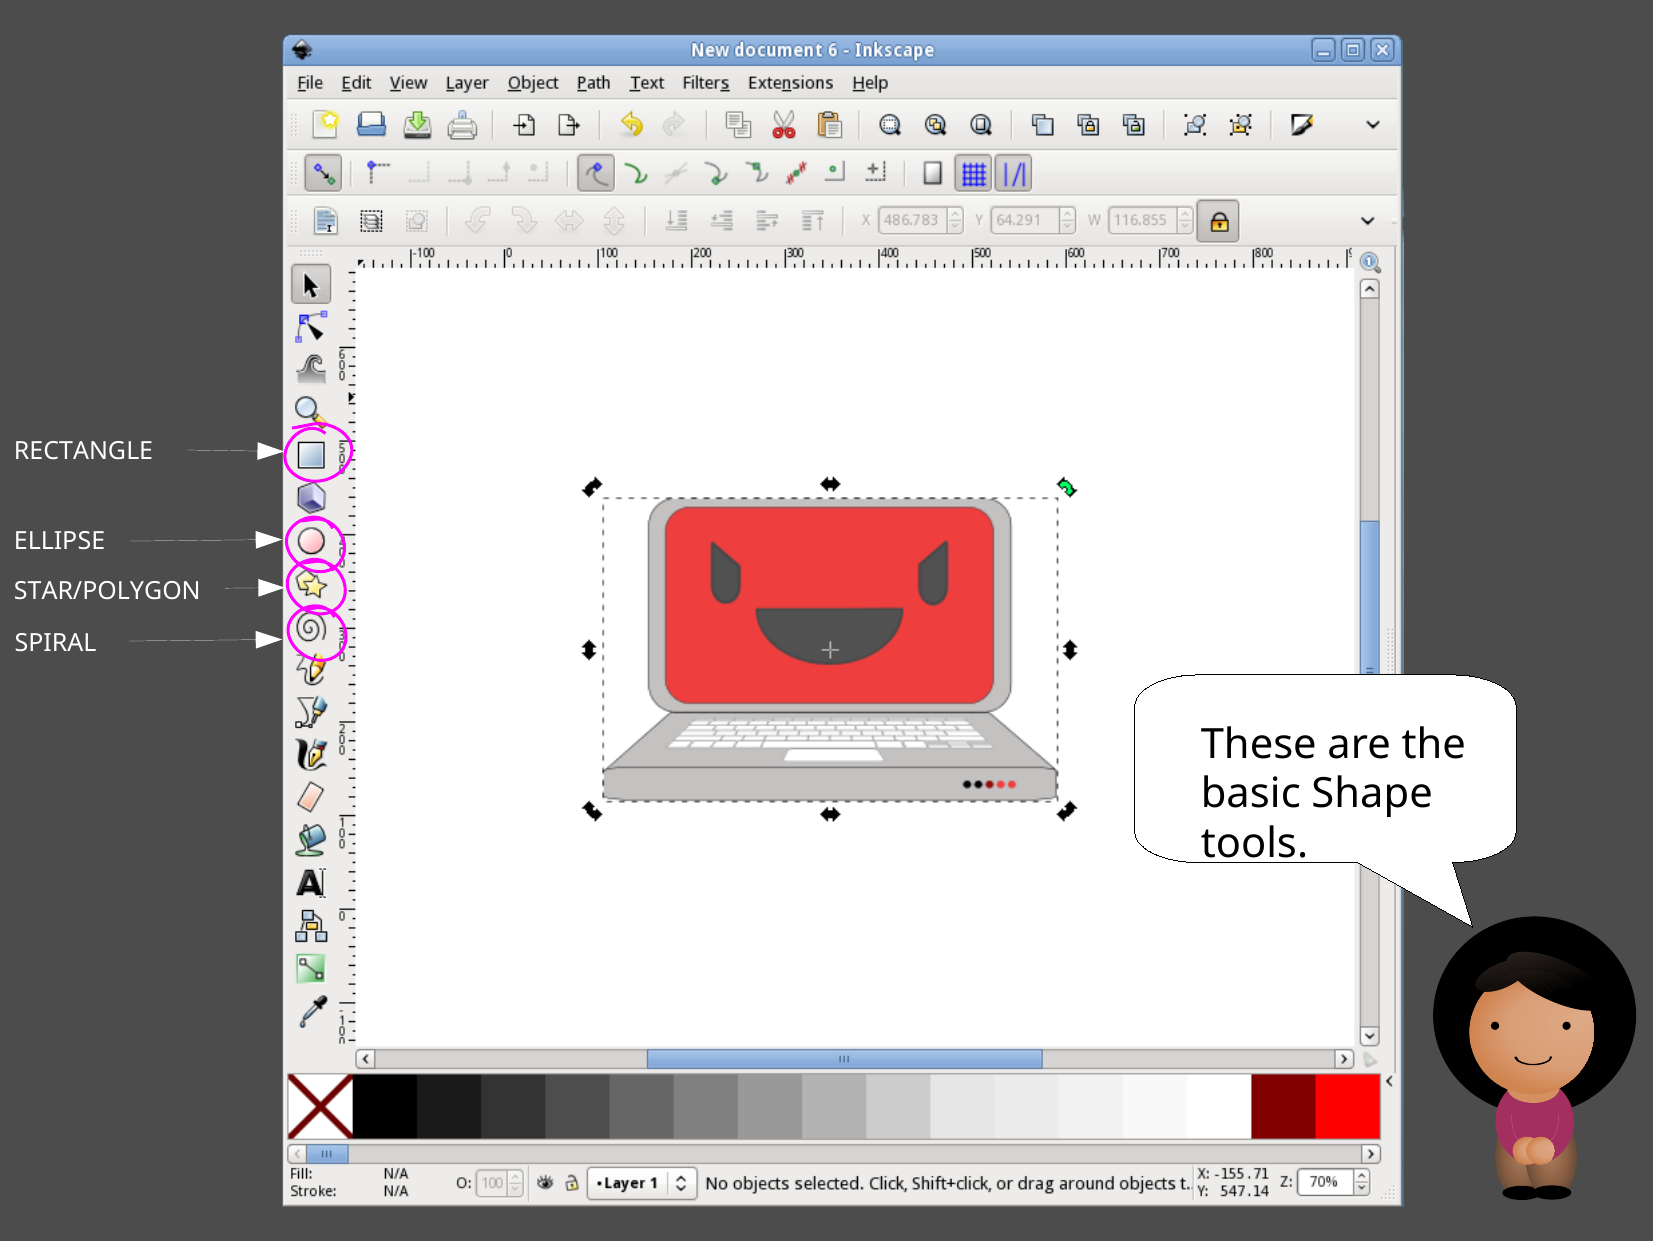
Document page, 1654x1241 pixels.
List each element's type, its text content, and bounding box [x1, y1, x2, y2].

text_box STAR/POLYGON [13, 562, 257, 621]
text_box ELLIPSE [13, 513, 145, 562]
picture [287, 426, 350, 479]
picture [282, 34, 1404, 1207]
text_box These are the basic Shape tools. [1186, 711, 1556, 881]
text_box [450, 299, 1517, 1013]
picture [1433, 916, 1637, 1201]
text_box SPIRAL [14, 614, 145, 674]
picture [529, 374, 1126, 929]
text_box RECTANGLE [13, 414, 228, 489]
text_box [1390, 881, 1473, 928]
